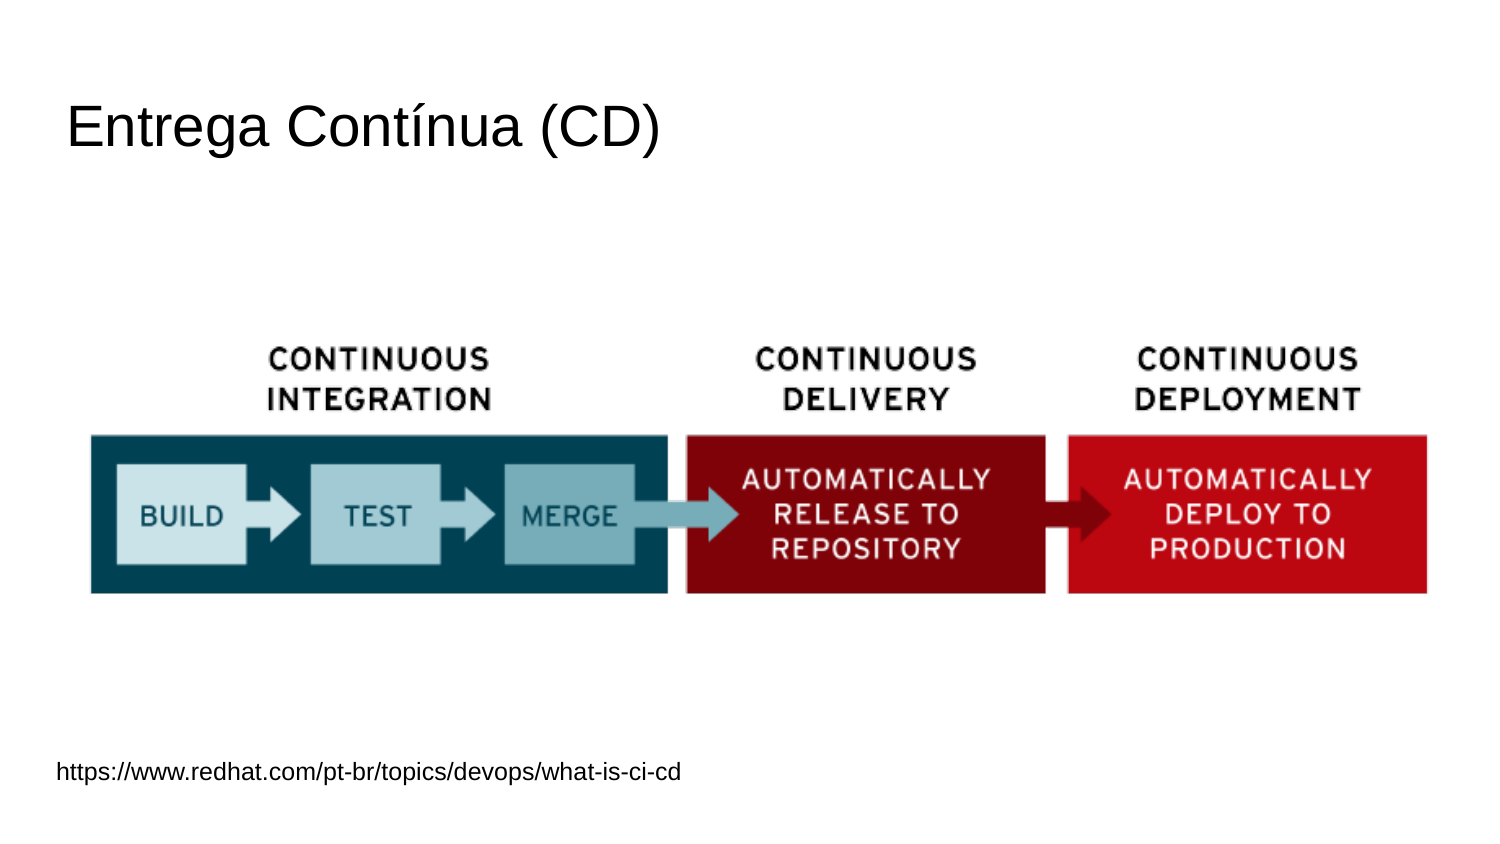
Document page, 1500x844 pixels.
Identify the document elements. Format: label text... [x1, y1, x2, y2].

title Entrega Contínua (CD) [51, 72, 1449, 167]
text_box https://www.redhat.com/pt-br/topics/devops/what-is-ci-cd [41, 750, 721, 821]
picture [88, 342, 1434, 597]
